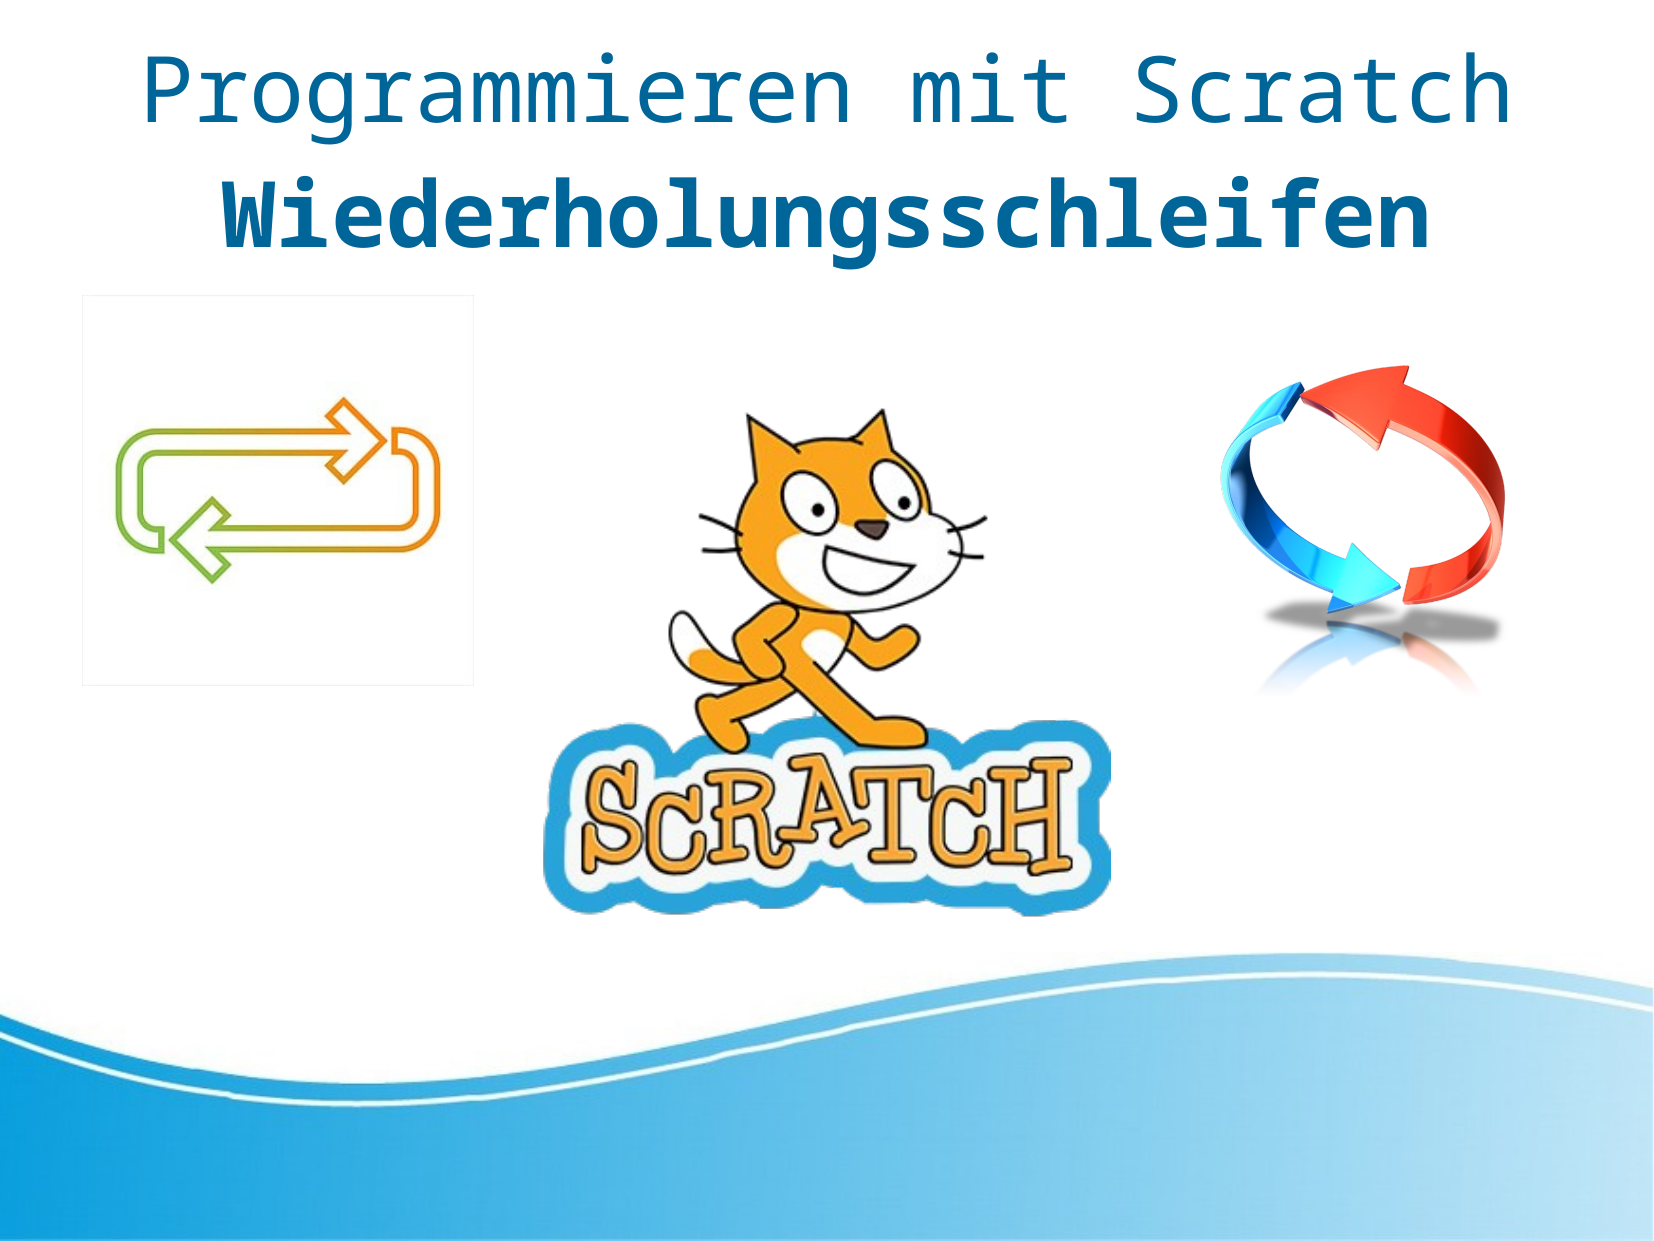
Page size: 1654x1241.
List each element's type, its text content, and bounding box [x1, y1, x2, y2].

picture [1181, 352, 1561, 697]
picture [0, 952, 1654, 1241]
title Programmieren mit Scratch Wiederholungsschleifen [82, 29, 1571, 520]
picture [82, 295, 474, 687]
picture [542, 520, 1111, 947]
